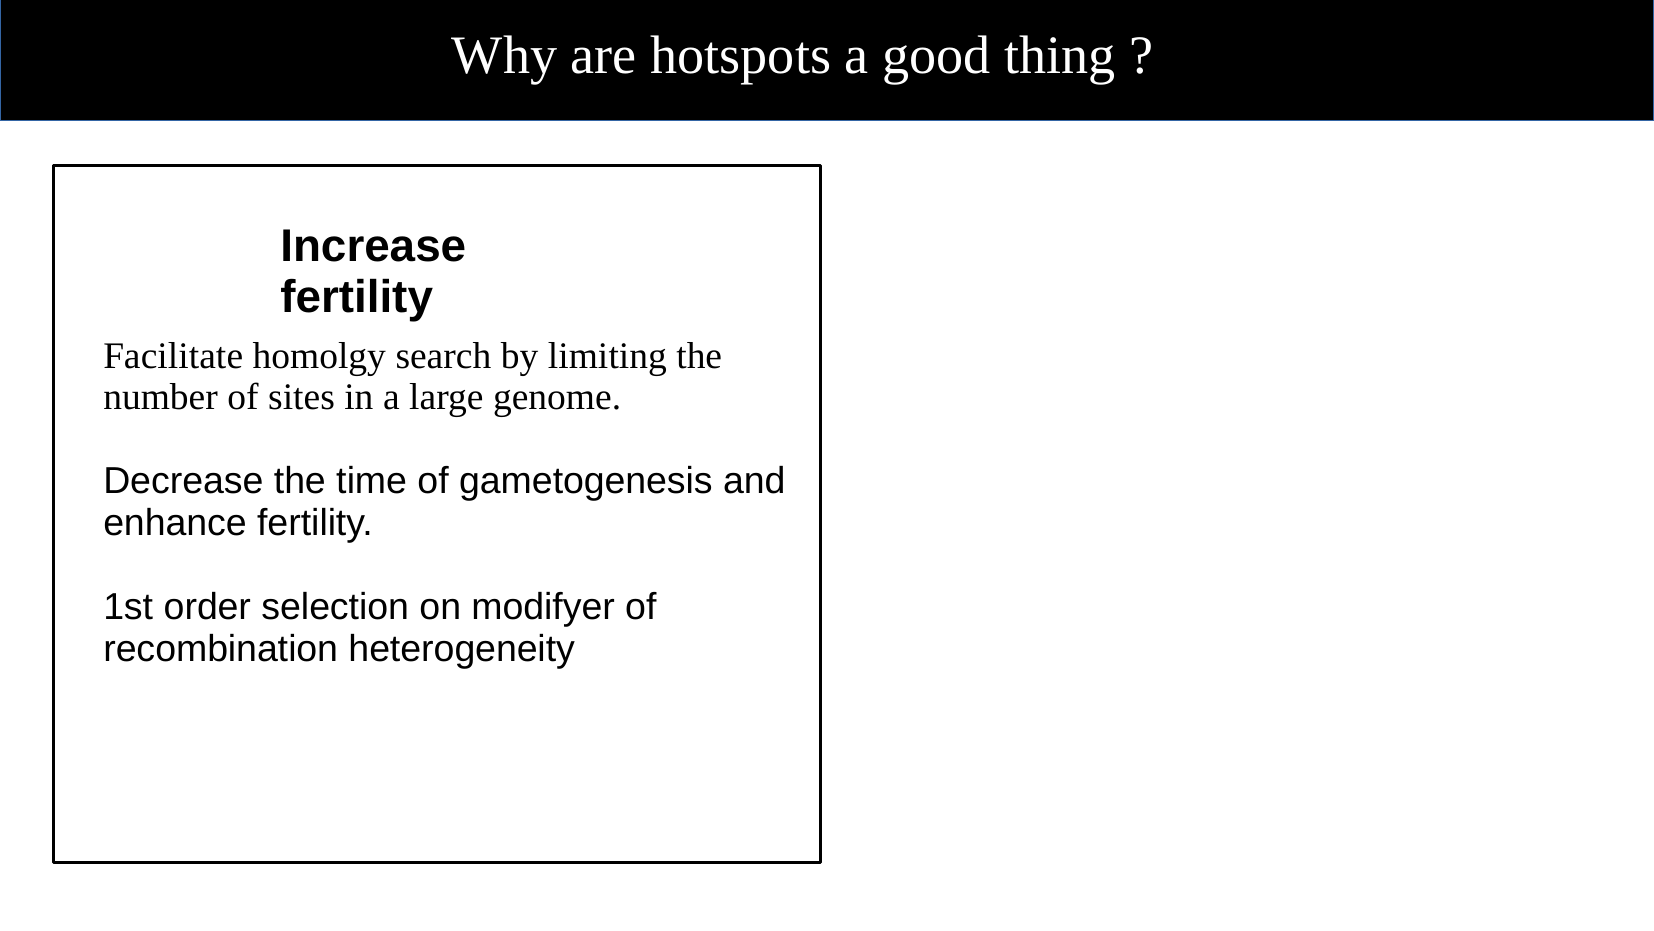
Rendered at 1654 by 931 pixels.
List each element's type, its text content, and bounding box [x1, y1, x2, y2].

text_box [0, 0, 1654, 121]
text_box Facilitate homolgy search by limiting the number of sites in a large genome. Decrease the time of gametogenesis and enhance fertility. 1st order selection on modifyer of recombination heterogeneity [88, 327, 815, 758]
text_box Increase fertility [265, 212, 621, 279]
text_box Why are hotspots a good thing ? [437, 17, 1182, 153]
